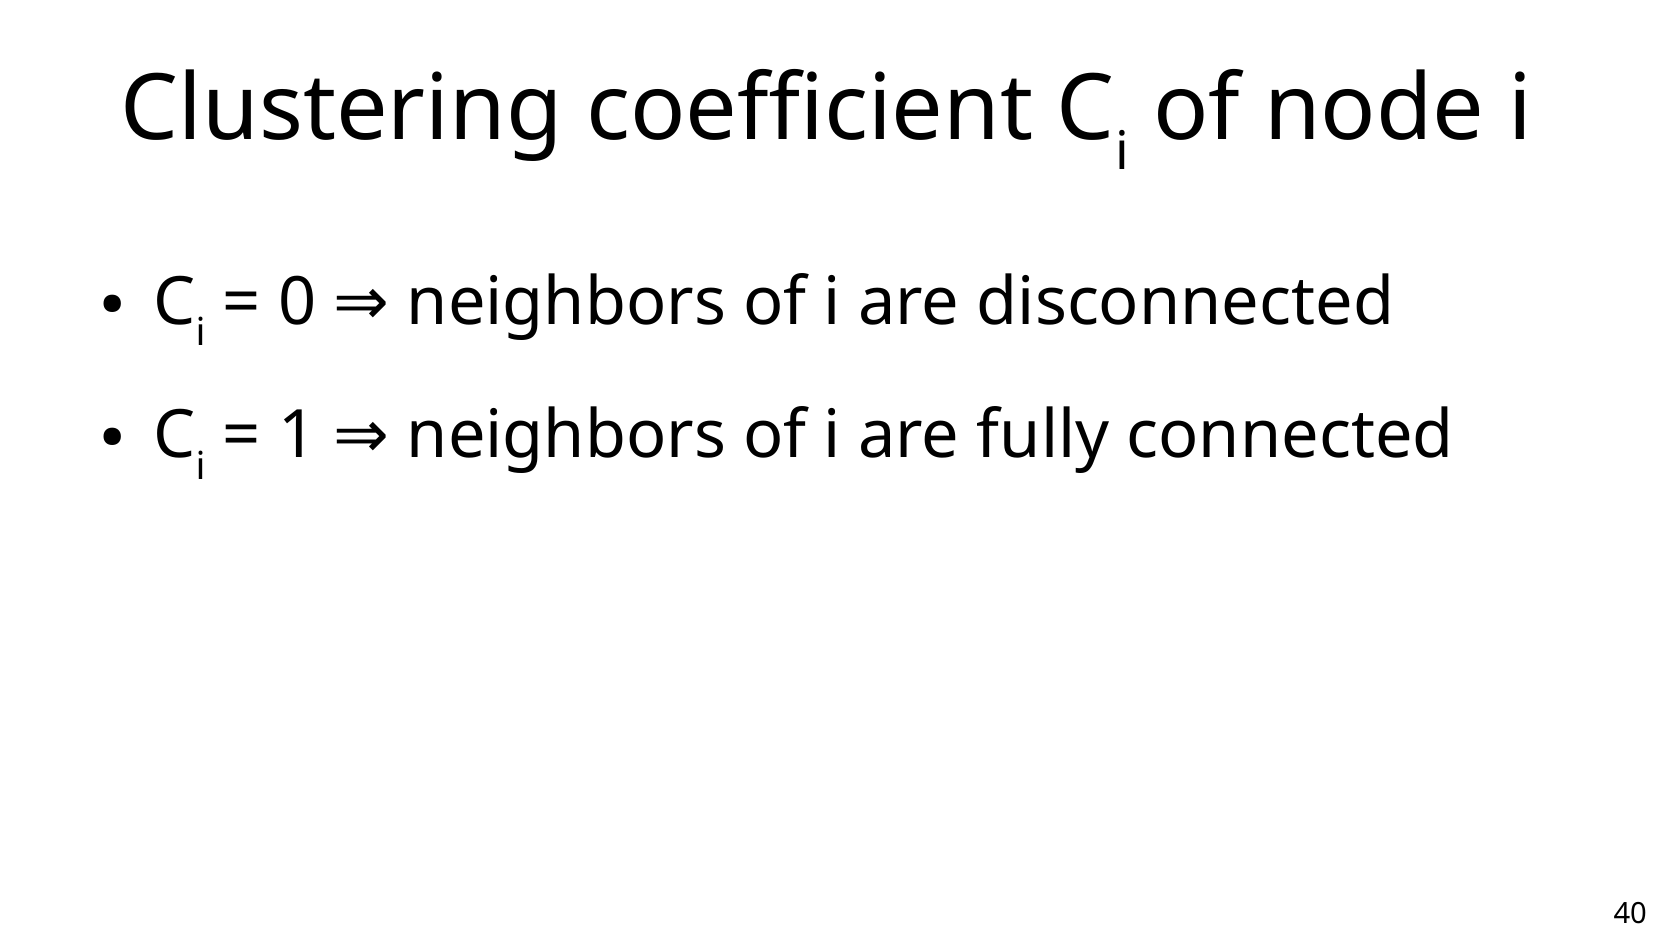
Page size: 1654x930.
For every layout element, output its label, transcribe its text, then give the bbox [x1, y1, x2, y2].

list Ci = 0 ⇒ neighbors of i are disconnected Ci = 1 ⇒ neighbors of i are fully connected [82, 252, 1571, 793]
title Clustering coefficient Ci of node i [82, 1, 1571, 225]
